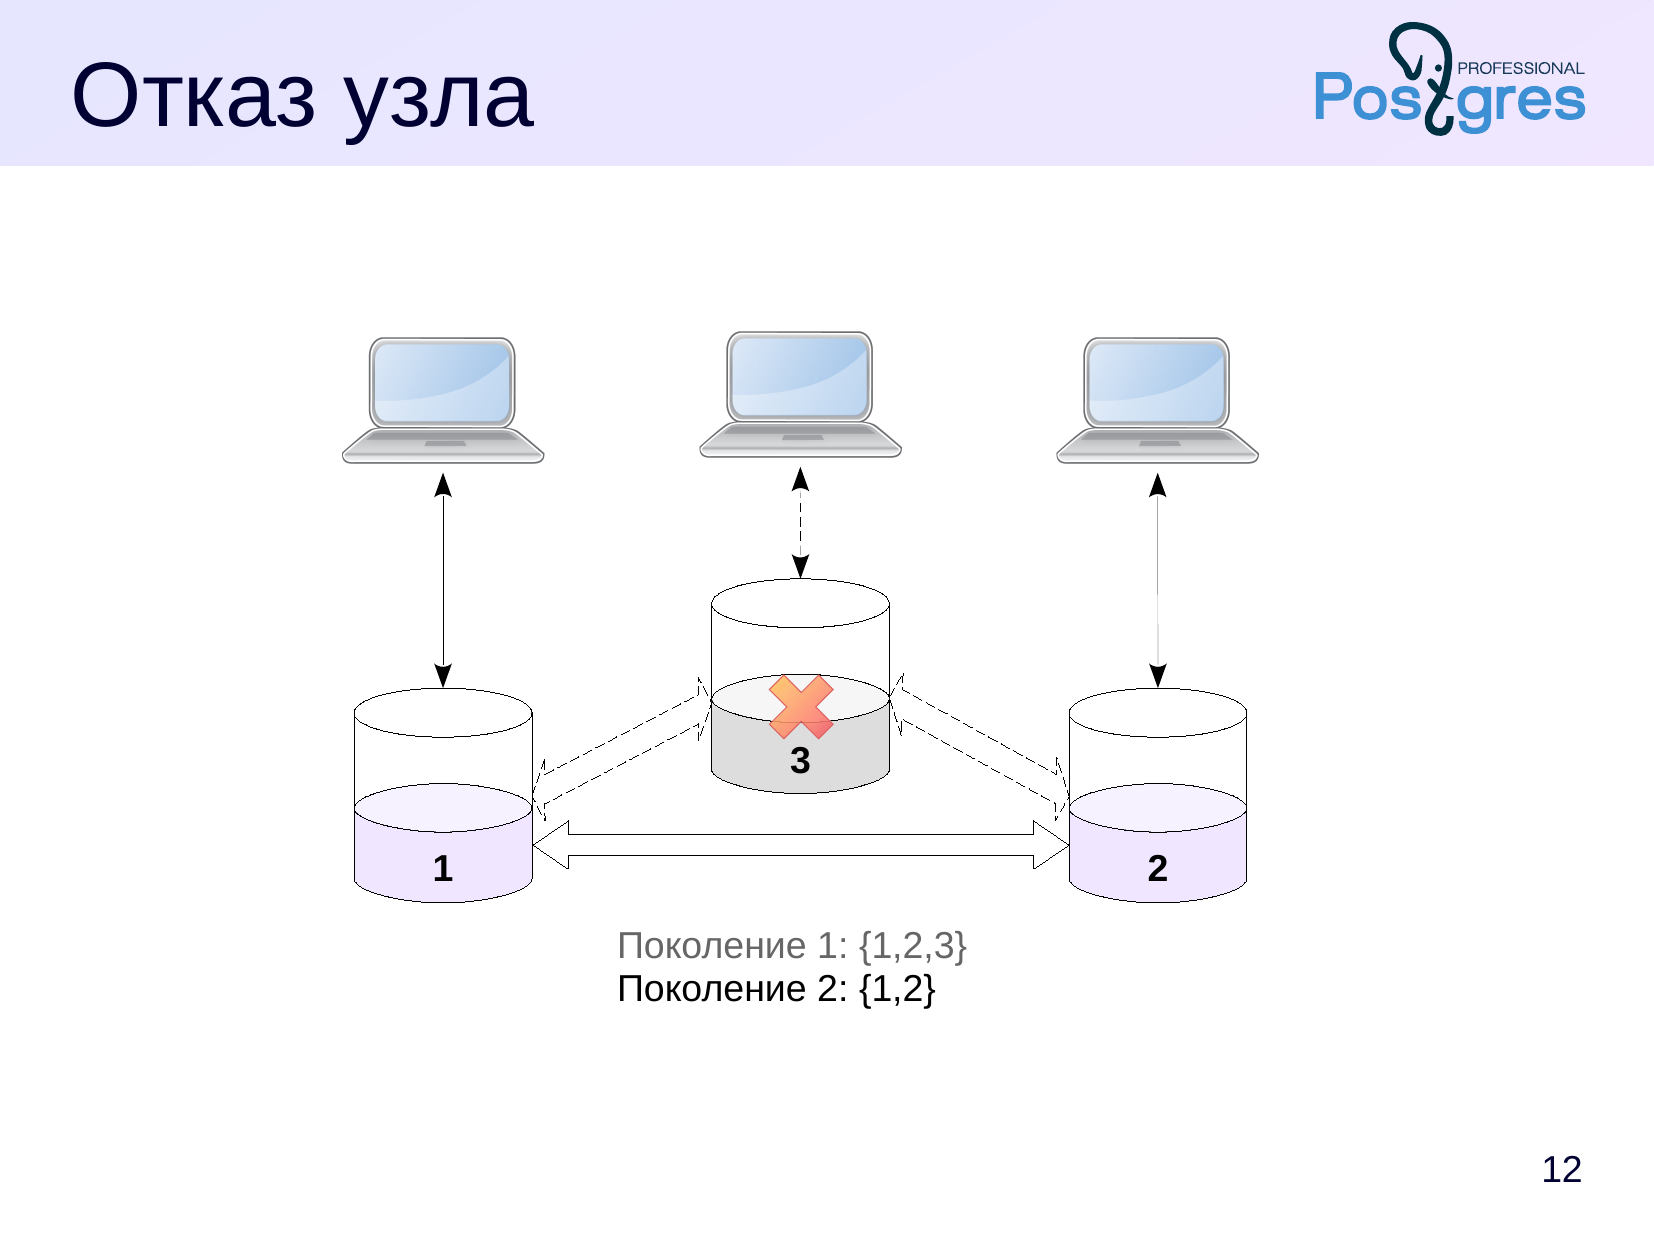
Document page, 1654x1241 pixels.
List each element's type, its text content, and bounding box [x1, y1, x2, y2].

picture [745, 651, 857, 762]
picture [333, 328, 553, 473]
text_box 1 [417, 840, 469, 898]
text_box Поколение 1: {1,2,3} Поколение 2: {1,2} [602, 917, 993, 1059]
picture [1047, 328, 1268, 473]
picture [690, 322, 911, 467]
text_box 2 [1132, 840, 1184, 898]
title Отказ узла [70, 43, 1241, 147]
text_box [354, 578, 1247, 903]
text_box 3 [775, 732, 826, 790]
